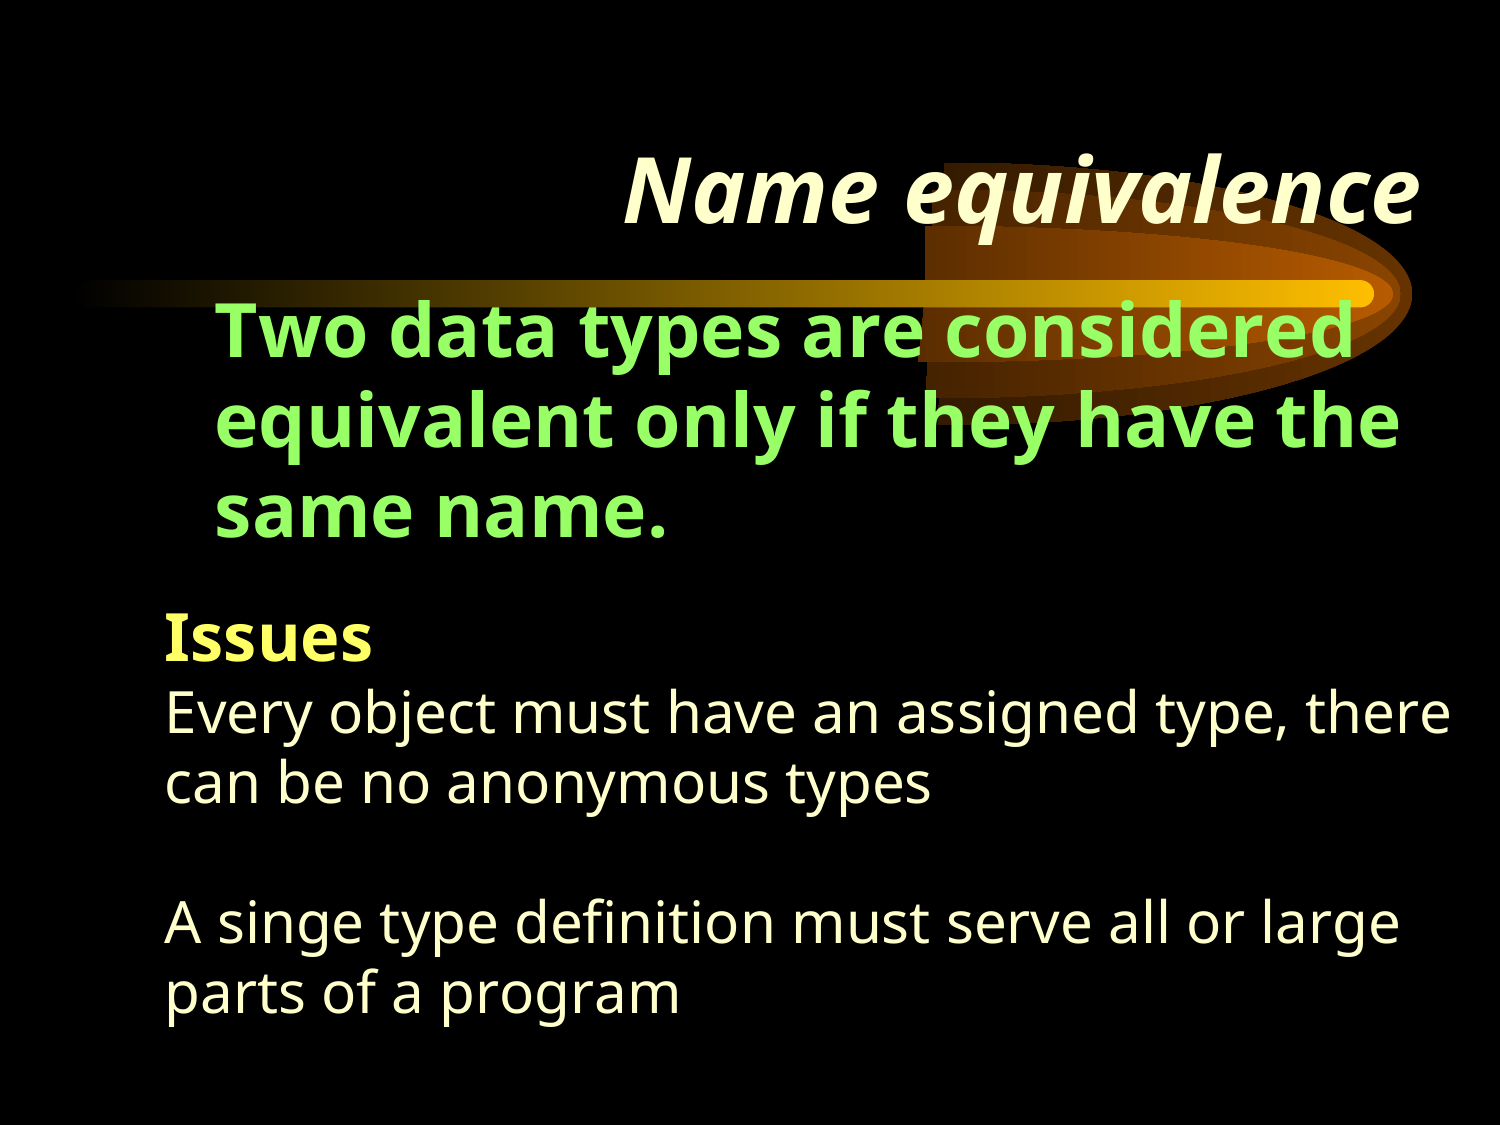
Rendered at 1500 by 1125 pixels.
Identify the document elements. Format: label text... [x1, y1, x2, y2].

title Name equivalence [112, 62, 1438, 250]
text_box Two data types are considered equivalent only if they have the same name. [50, 274, 1451, 561]
text_box Issues Every object must have an assigned type, there can be no anonymous types A singe type definition must serve all or large parts of a program [0, 587, 1500, 1033]
